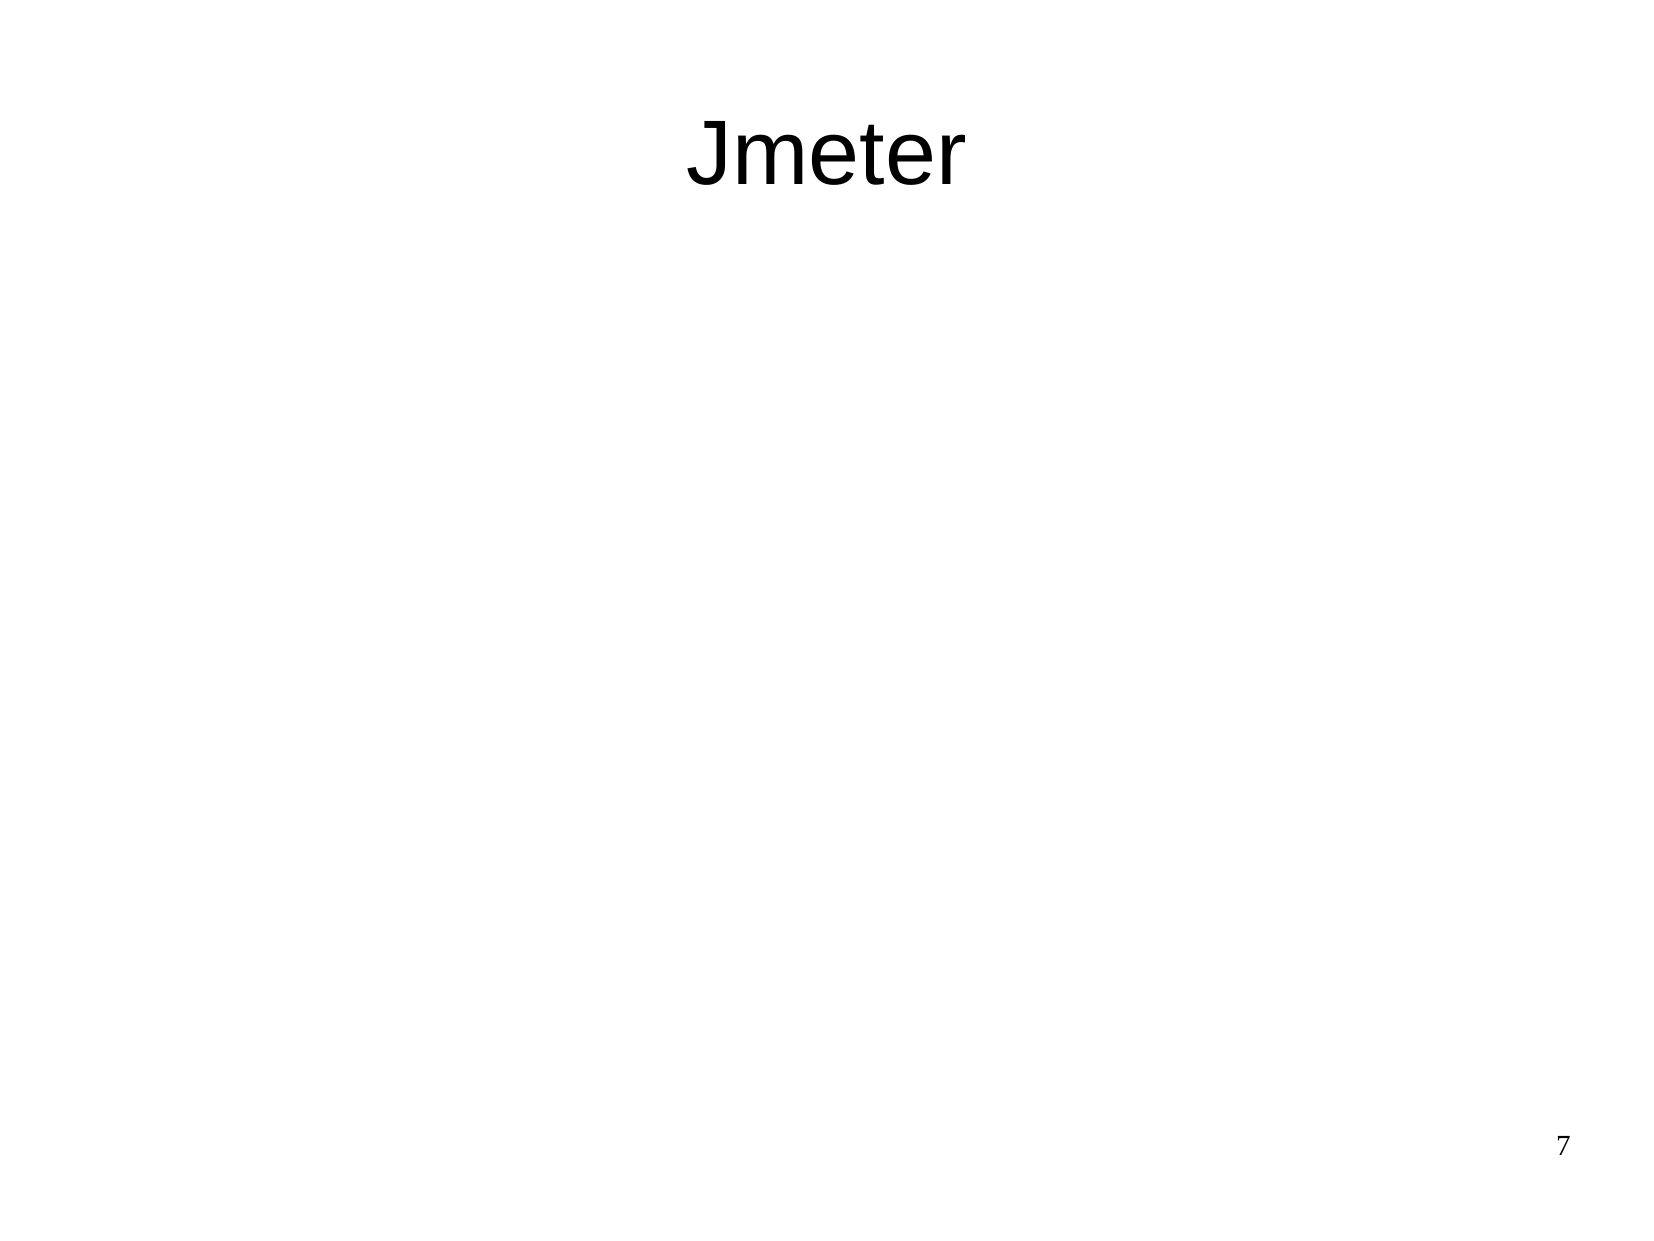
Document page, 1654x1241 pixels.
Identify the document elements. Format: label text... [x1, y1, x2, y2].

title Jmeter [82, 49, 1571, 257]
